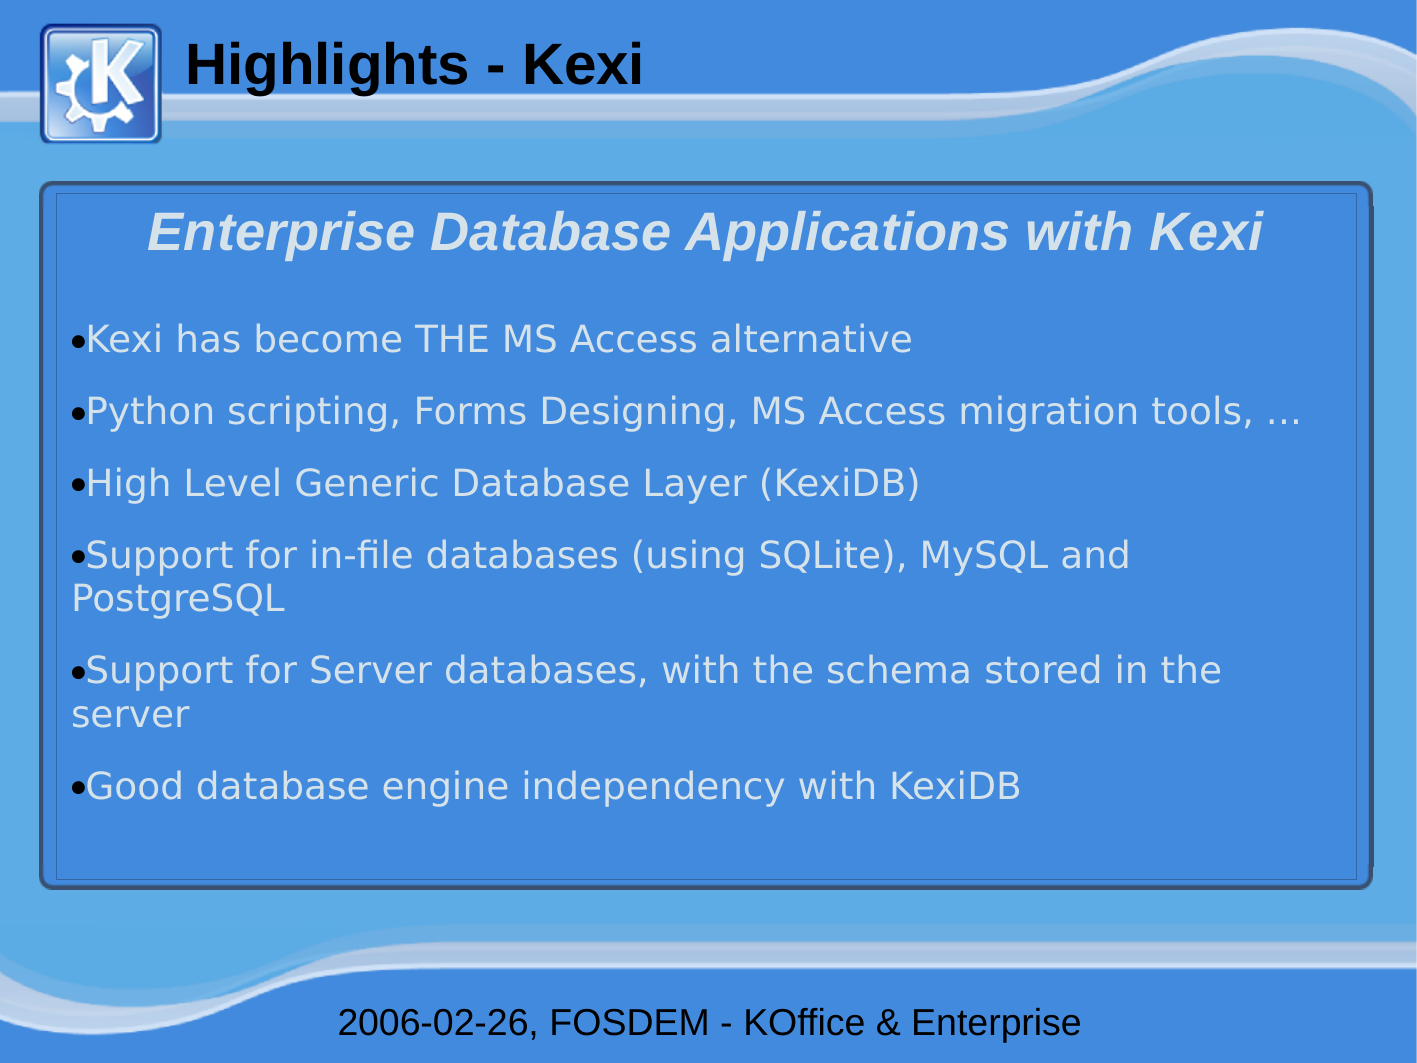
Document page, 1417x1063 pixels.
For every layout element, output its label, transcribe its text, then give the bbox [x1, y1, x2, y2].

text_box Highlights - Kexi [170, 24, 1110, 102]
picture [0, 0, 1417, 1063]
text_box Enterprise Database Applications with Kexi Kexi has become THE MS Access alternative Python scripting, Forms Designing, MS Access migration tools, ... High Level Generic Database Layer (KexiDB) Support for in-file databases (using SQLite), MySQL and PostgreSQL Support for Server databases, with the schema stored in the server Good database engine independency with KexiDB [56, 193, 1357, 880]
